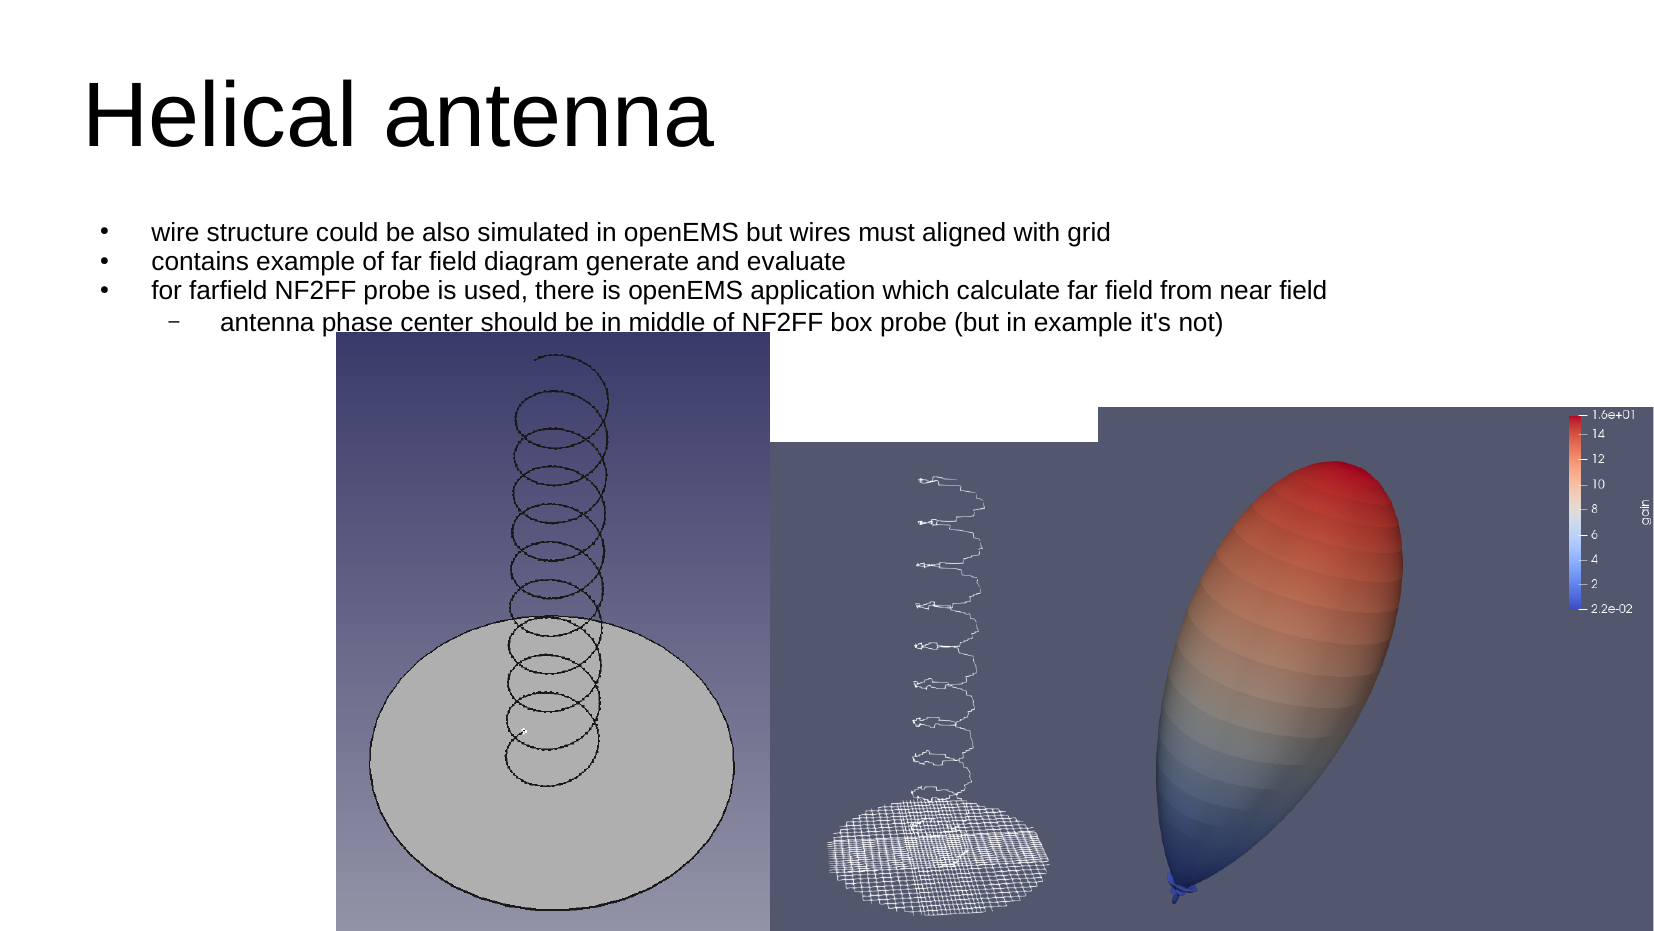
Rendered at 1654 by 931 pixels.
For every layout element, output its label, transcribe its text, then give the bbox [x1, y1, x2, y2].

list wire structure could be also simulated in openEMS but wires must aligned with grid contains example of far field diagram generate and evaluate for farfield NF2FF probe is used, there is openEMS application which calculate far field from near field antenna phase center should be in middle of NF2FF box probe (but in example it's not) [82, 217, 1613, 338]
title Helical antenna [82, 37, 1571, 193]
picture [336, 332, 1654, 931]
